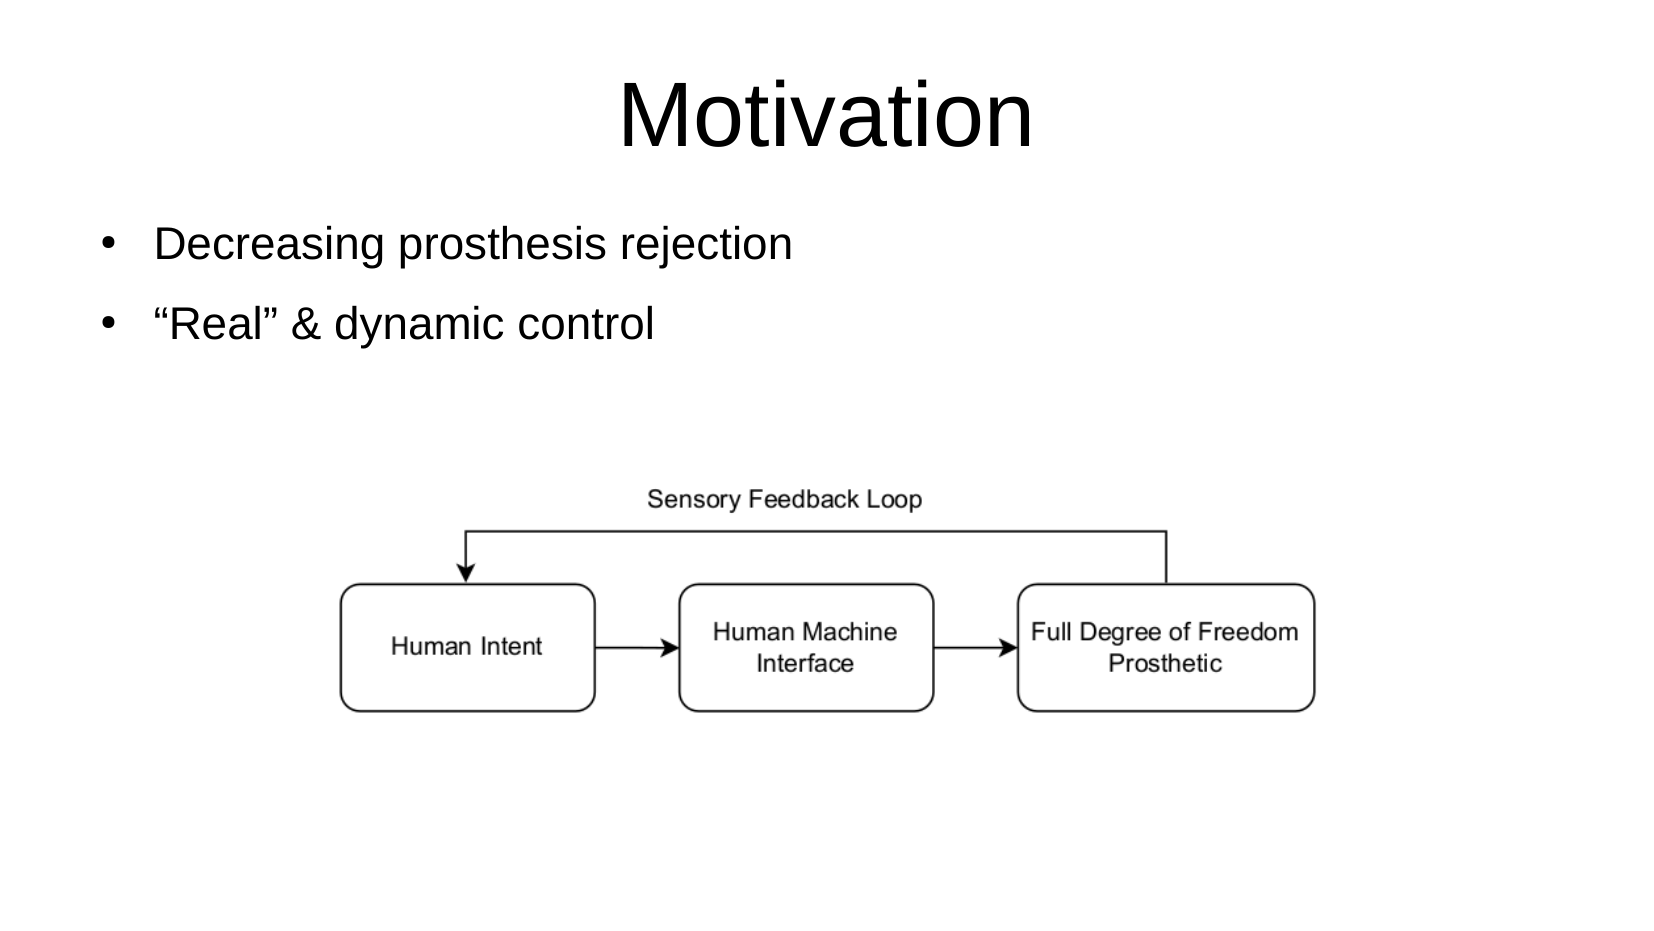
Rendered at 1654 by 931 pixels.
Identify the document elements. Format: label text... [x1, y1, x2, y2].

list Decreasing prosthesis rejection “Real” & dynamic control [82, 217, 1571, 758]
picture [270, 471, 1345, 736]
title Motivation [82, 37, 1571, 193]
